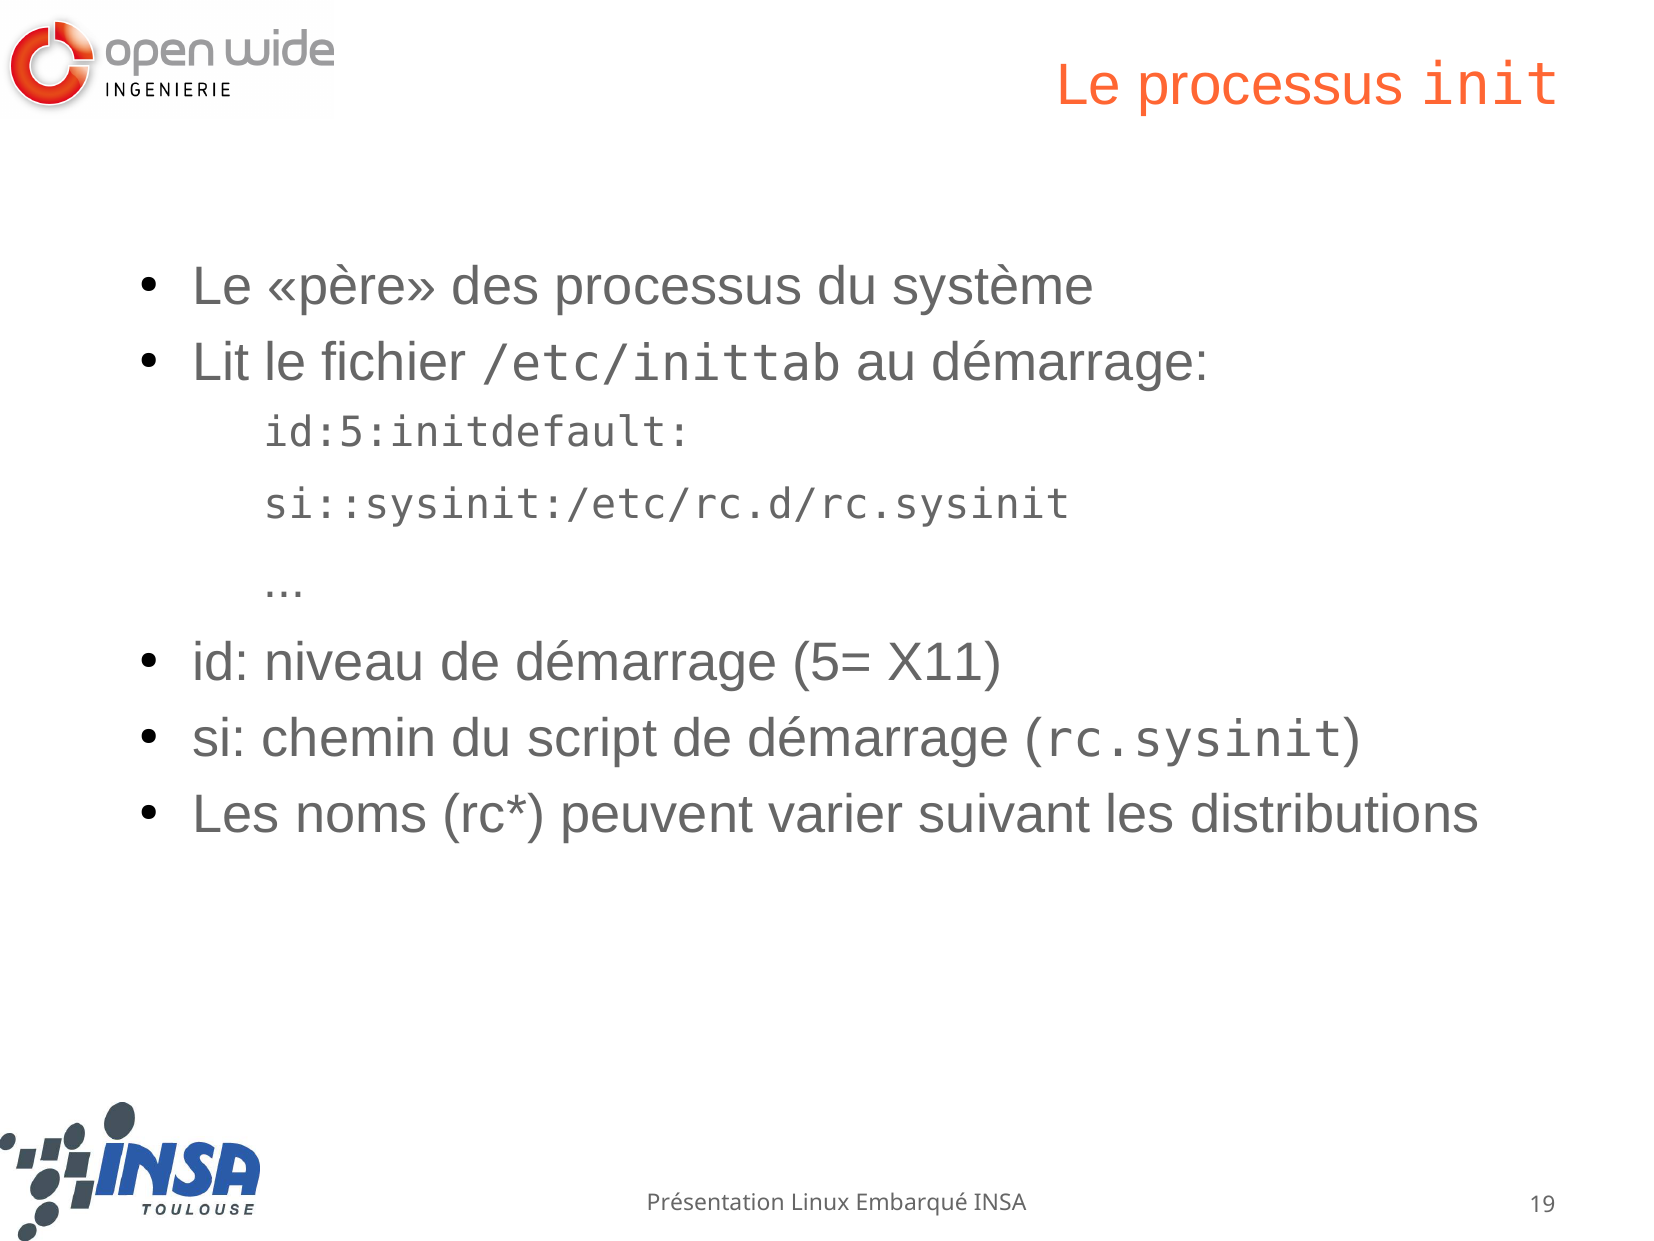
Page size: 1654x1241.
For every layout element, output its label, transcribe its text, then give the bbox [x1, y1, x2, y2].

list Le «père» des processus du système Lit le fichier /etc/inittab au démarrage: id:5:initdefault: si::sysinit:/etc/rc.d/rc.sysinit ... id: niveau de démarrage (5= X11) si: chemin du script de démarrage (rc.sysinit) Les noms (rc*) peuvent varier suivant les distributions [121, 255, 1534, 1127]
picture [0, 1102, 260, 1241]
picture [0, 0, 334, 119]
title Le processus init [602, 12, 1561, 157]
